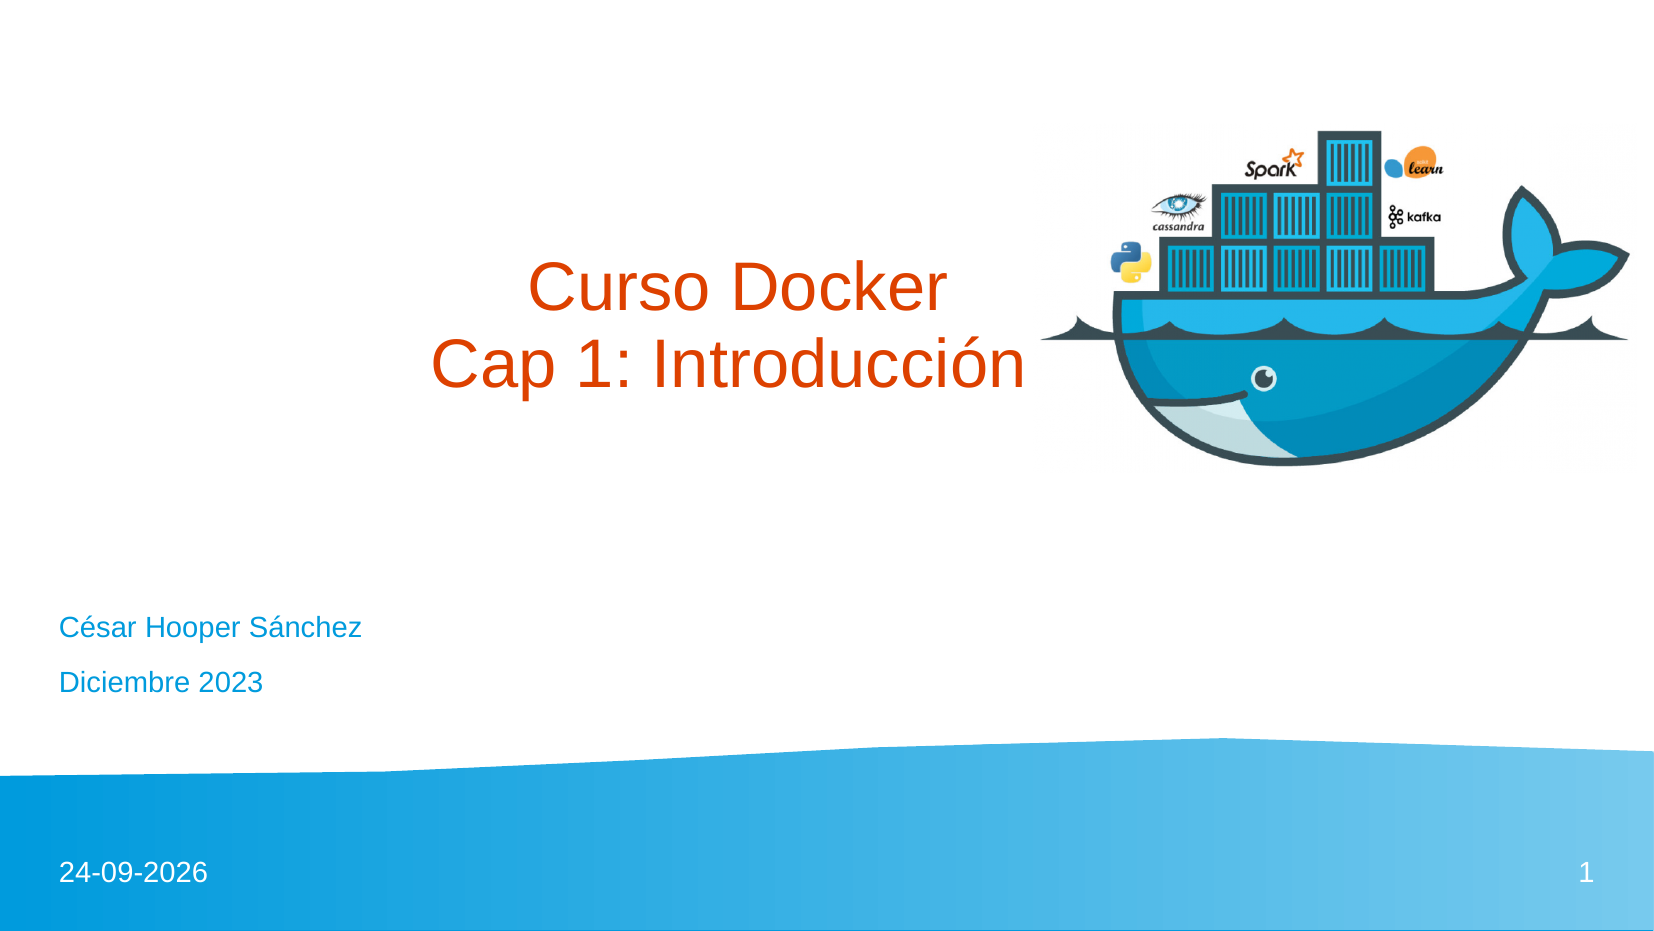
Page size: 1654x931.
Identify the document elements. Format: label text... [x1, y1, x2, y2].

picture [1033, 123, 1637, 473]
list César Hooper Sánchez Diciembre 2023 [59, 611, 1595, 739]
title Curso Docker Cap 1: Introducción [0, 236, 1033, 414]
